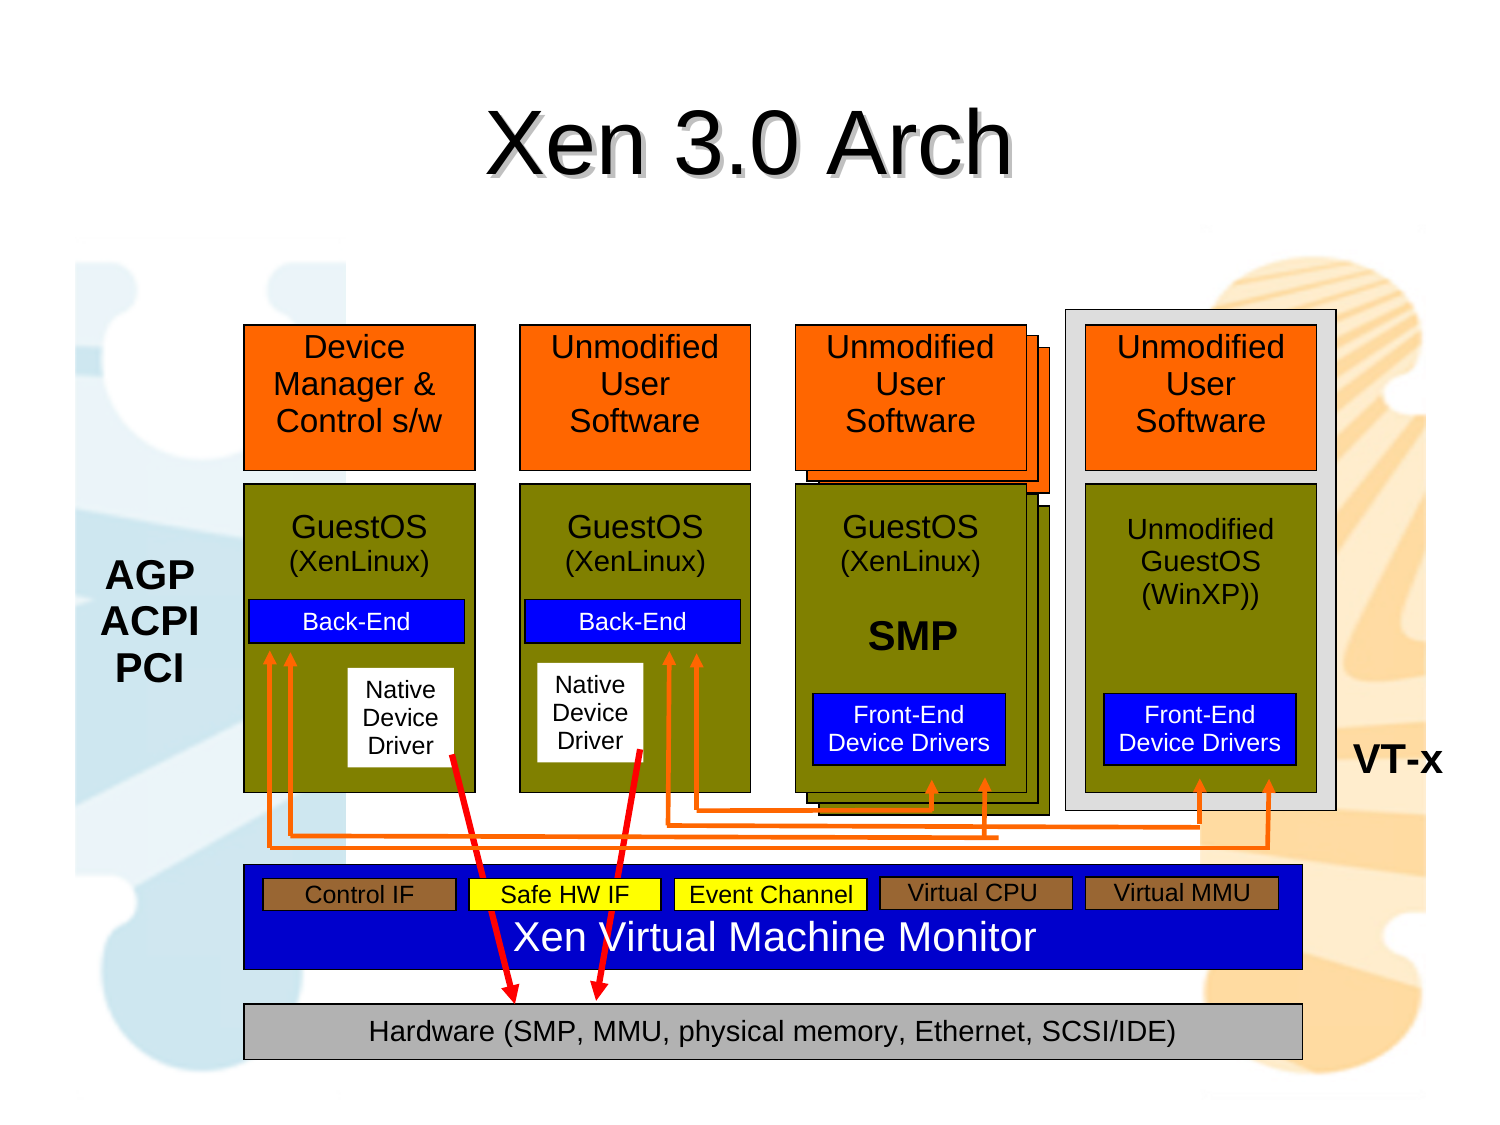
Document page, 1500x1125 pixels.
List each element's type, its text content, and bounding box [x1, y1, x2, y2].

text_box [243, 864, 502, 970]
text_box Unmodified User Software [1101, 321, 1301, 448]
text_box Front-End Device Drivers [813, 693, 1006, 765]
text_box SMP [853, 605, 974, 668]
text_box Virtual CPU [880, 877, 1073, 910]
text_box [1065, 309, 1336, 811]
text_box [605, 864, 1303, 970]
text_box GuestOS (XenLinux) [549, 500, 722, 586]
picture [272, 793, 346, 846]
text_box [795, 324, 1050, 815]
text_box Native Device Driver [347, 667, 454, 768]
text_box Control IF [263, 878, 456, 911]
text_box [243, 1003, 1303, 1060]
text_box [243, 324, 475, 471]
text_box Back-End [525, 599, 741, 644]
text_box [243, 483, 475, 793]
text_box Safe HW IF [469, 878, 662, 911]
text_box Unmodified User Software [811, 321, 1010, 448]
text_box VT-x [1338, 728, 1459, 791]
text_box Back-End [248, 599, 465, 644]
text_box GuestOS (XenLinux) [825, 500, 997, 586]
text_box Unmodified GuestOS (WinXP)) [1112, 504, 1290, 619]
text_box Device Manager & Control s/w [258, 321, 460, 448]
text_box Unmodified User Software [536, 321, 735, 448]
text_box GuestOS (XenLinux) [273, 500, 446, 586]
text_box Xen Virtual Machine Monitor [498, 906, 1053, 969]
picture [1200, 811, 1266, 846]
text_box Event Channel [674, 878, 868, 906]
text_box [484, 864, 616, 878]
text_box Virtual MMU [1085, 877, 1279, 910]
picture [1200, 233, 1426, 1100]
picture [293, 793, 346, 833]
title Xen 3.0 Arch [75, 45, 1426, 233]
text_box Front-End Device Drivers [1103, 693, 1297, 765]
text_box [519, 324, 751, 471]
picture [75, 237, 346, 1100]
text_box AGP ACPI PCI [85, 543, 215, 699]
text_box Hardware (SMP, MMU, physical memory, Ethernet, SCSI/IDE) [248, 1015, 1298, 1048]
text_box [519, 483, 751, 793]
text_box Native Device Driver [537, 662, 644, 763]
